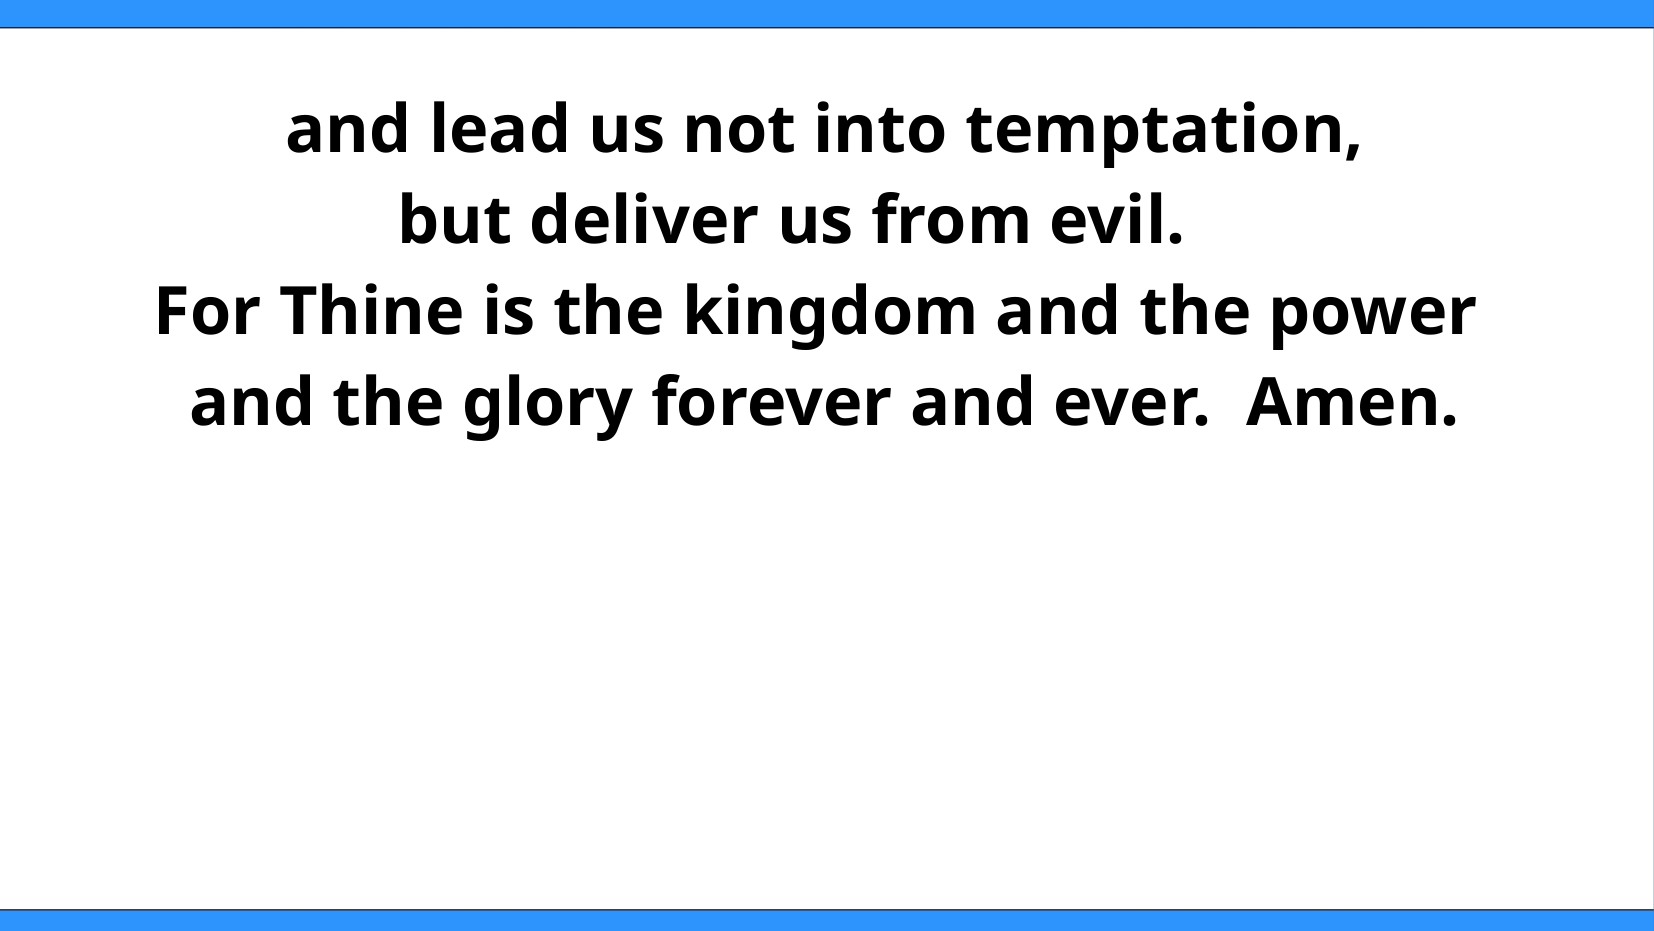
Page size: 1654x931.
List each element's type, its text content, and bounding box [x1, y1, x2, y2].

picture [0, 0, 1654, 931]
text_box and lead us not into temptation, but deliver us from evil. For Thine is the kingdom and the power and the glory forever and ever. Amen. [75, 73, 1576, 533]
